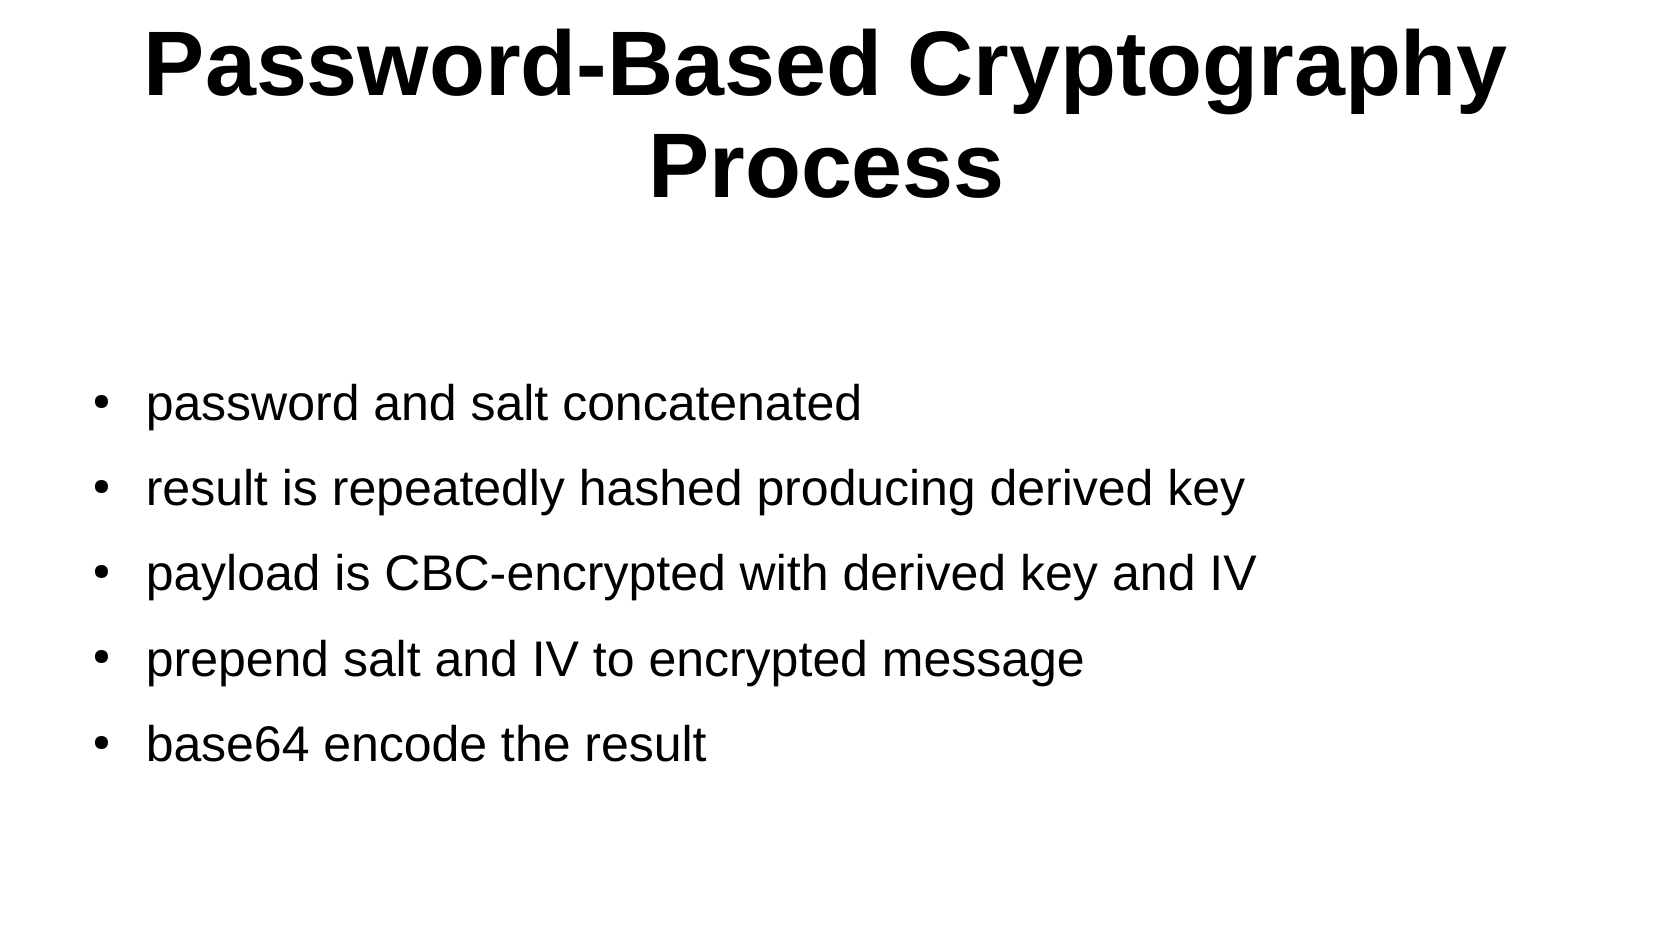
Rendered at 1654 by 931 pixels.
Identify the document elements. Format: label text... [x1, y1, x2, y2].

title Password-Based Cryptography Process [82, 12, 1571, 218]
list password and salt concatenated result is repeatedly hashed producing derived key payload is CBC-encrypted with derived key and IV prepend salt and IV to encrypted message base64 encode the result [75, 375, 1564, 915]
